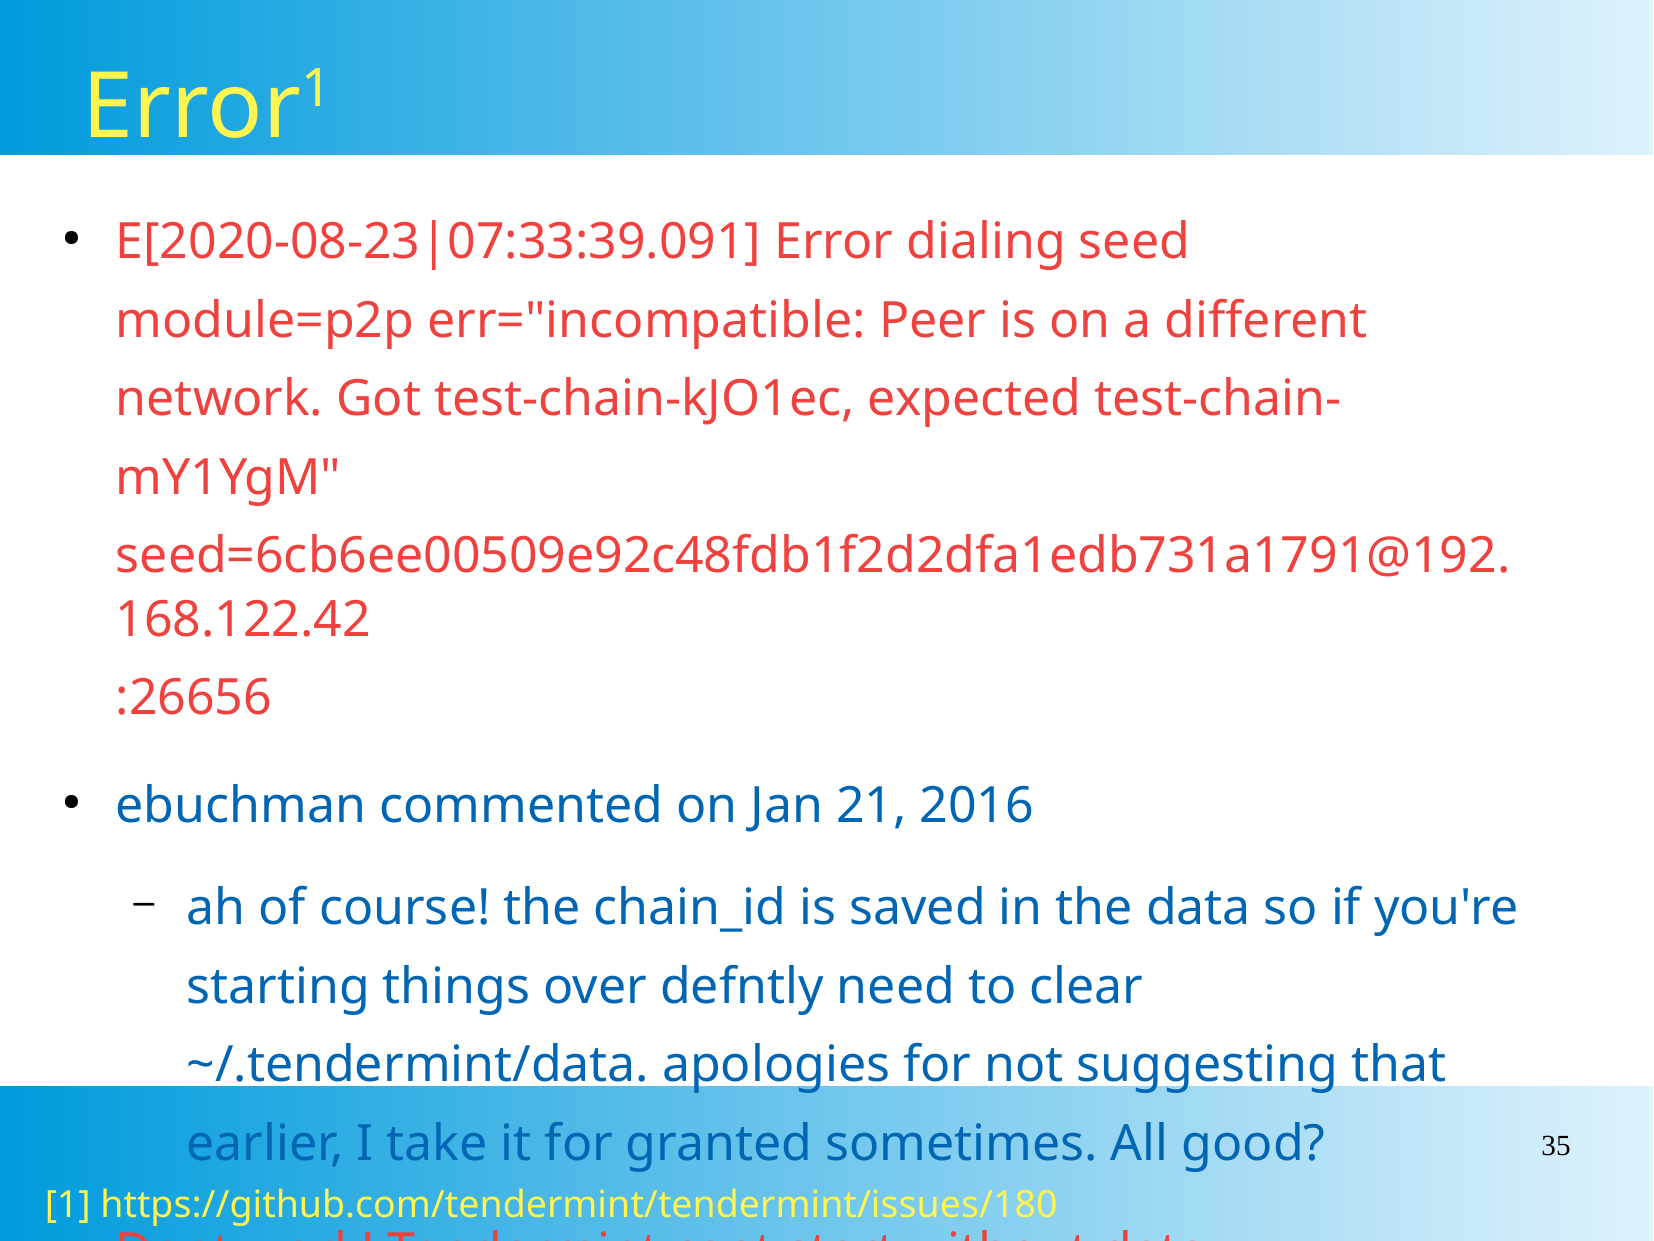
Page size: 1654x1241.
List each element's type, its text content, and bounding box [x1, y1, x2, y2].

title Error1 [82, 49, 1571, 155]
list E[2020-08-23|07:33:39.091] Error dialing seed module=p2p err="incompatible: Peer is on a different network. Got test-chain-kJO1ec, expected test-chain-mY1YgM" seed=6cb6ee00509e92c48fdb1f2d2dfa1edb731a1791@192.168.122.42:26656 ebuchman commented on Jan 21, 2016 ah of course! the chain_id is saved in the data so if you're starting things over defntly need to clear ~/.tendermint/data. apologies for not suggesting that earlier, I take it for granted sometimes. All good? Dont work! Tendermint cant start without data. [45, 195, 1534, 915]
text_box [1] https://github.com/tendermint/tendermint/issues/180 [30, 1170, 1501, 1223]
